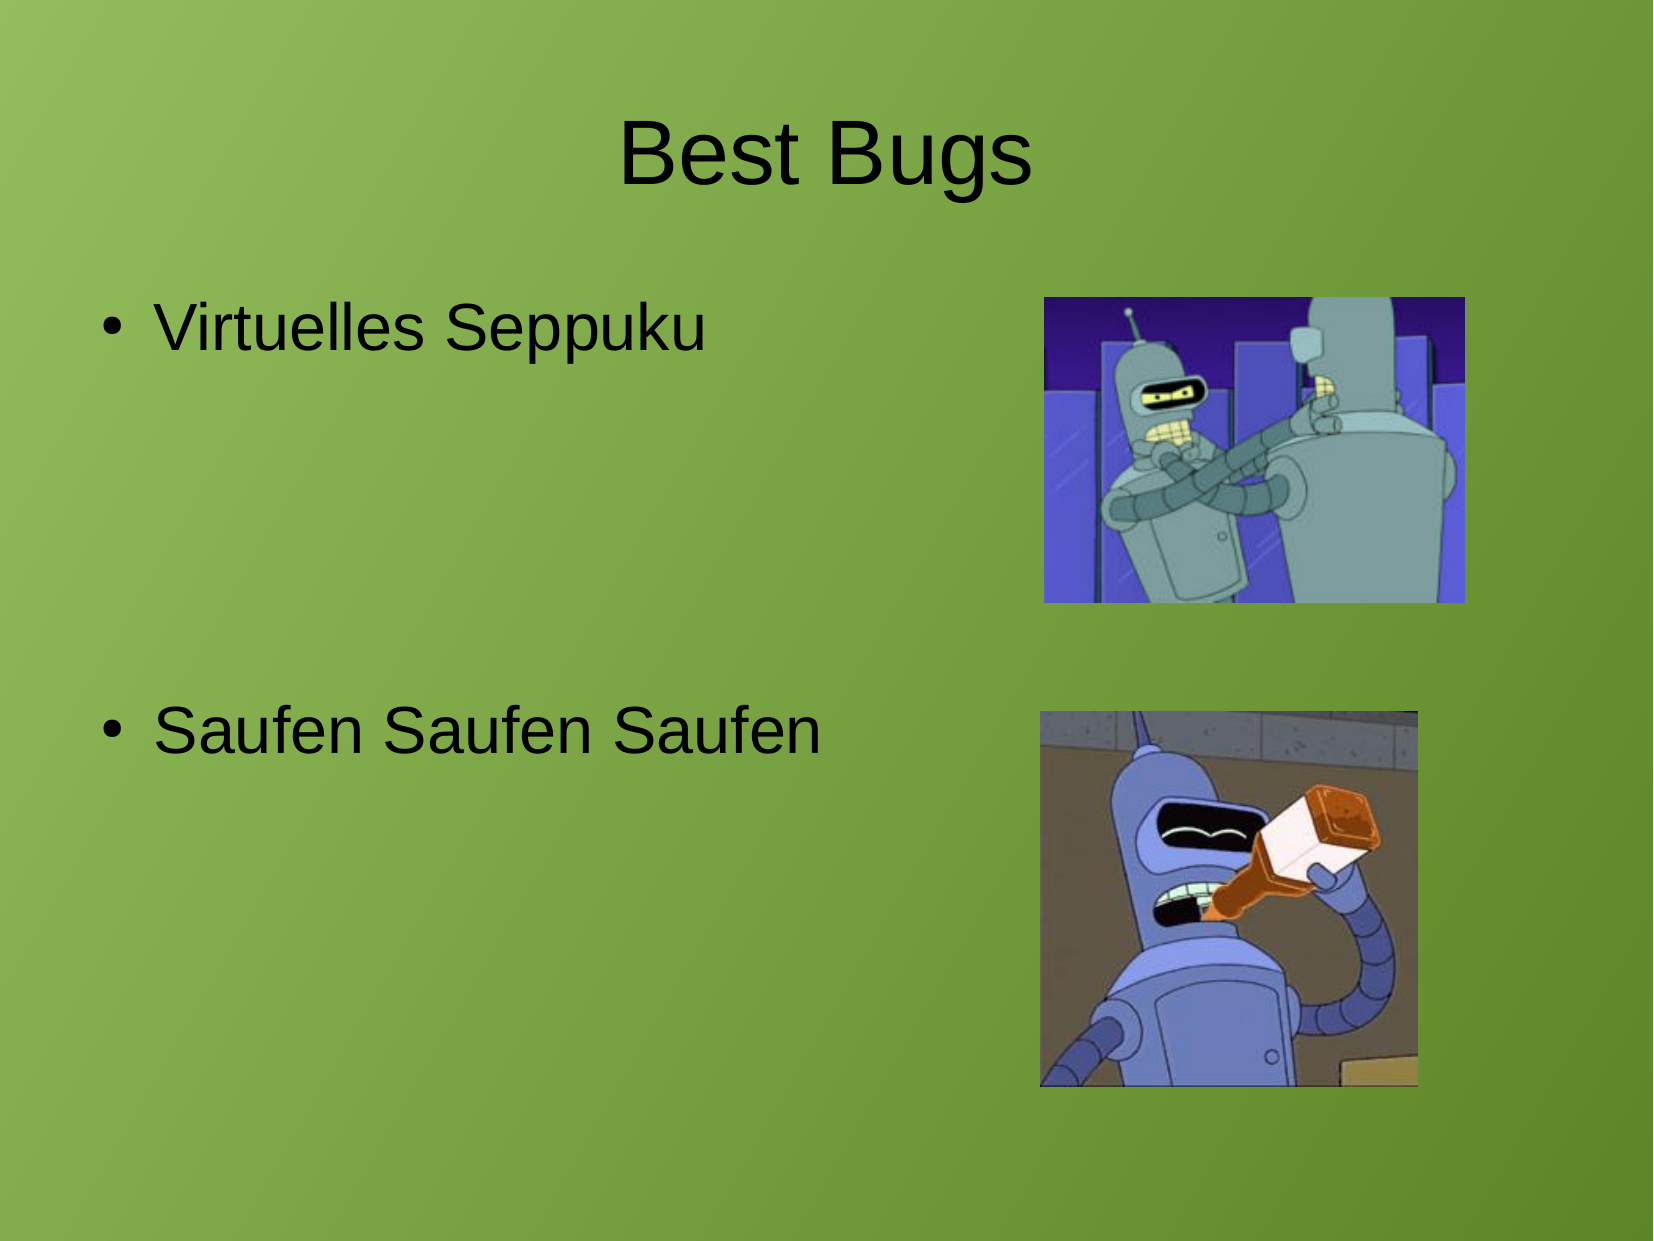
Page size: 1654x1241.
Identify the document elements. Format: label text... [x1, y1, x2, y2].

title Best Bugs [82, 49, 1571, 257]
picture [1044, 297, 1465, 603]
picture [1040, 711, 1418, 1087]
list Virtuelles Seppuku Saufen Saufen Saufen [82, 290, 1571, 1010]
